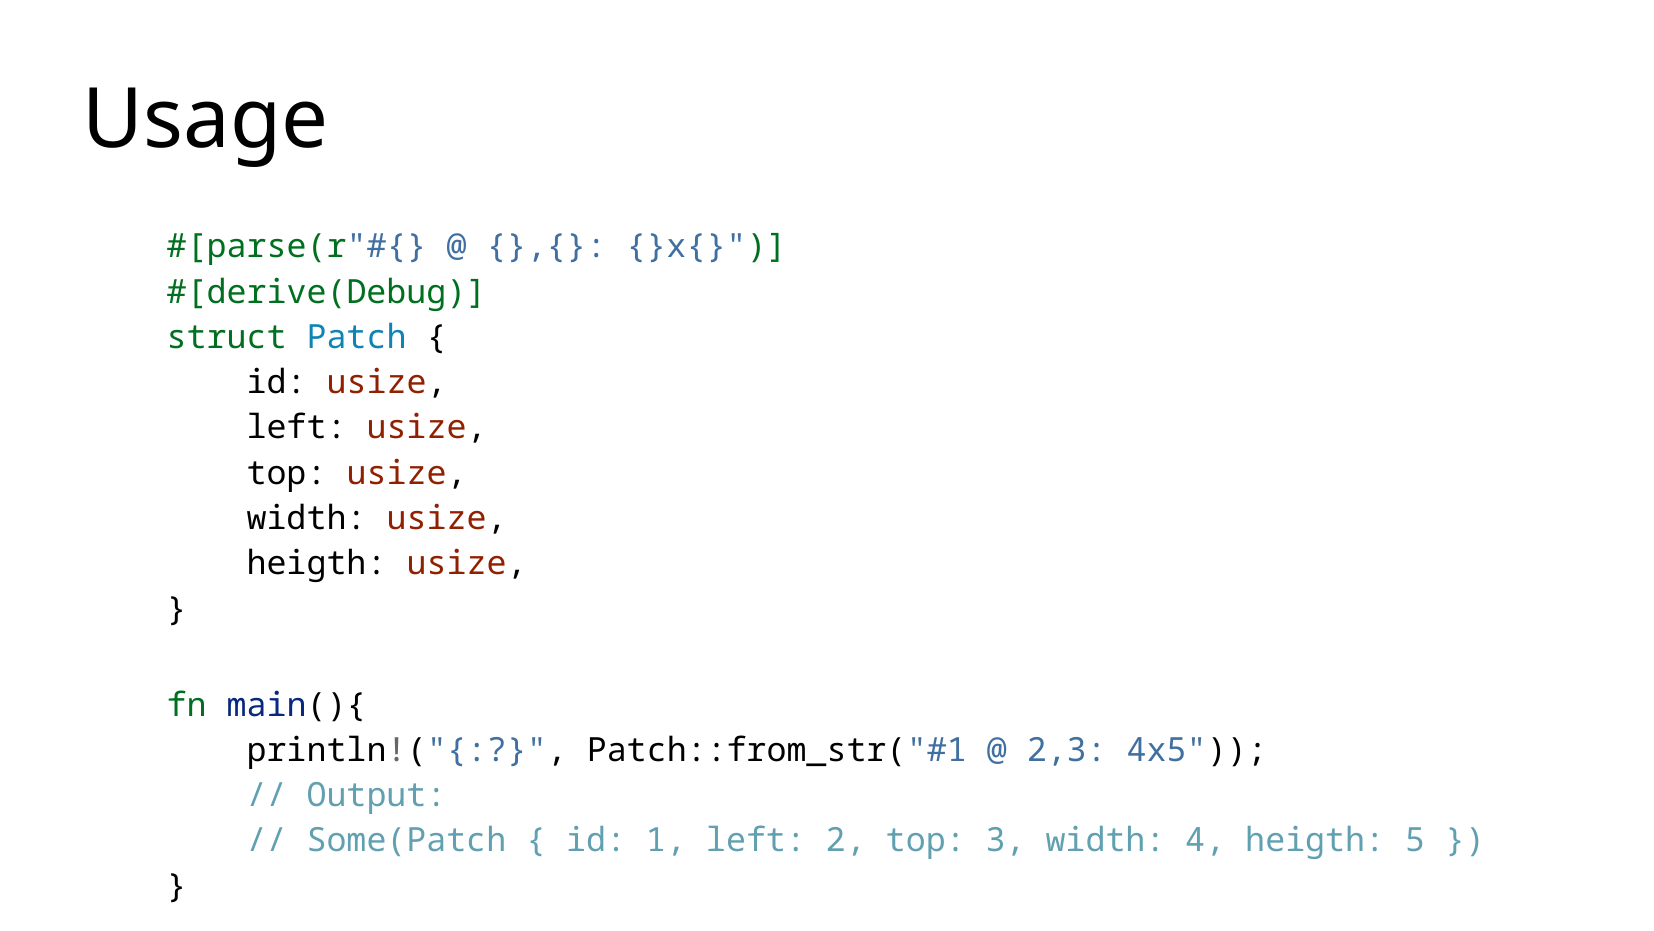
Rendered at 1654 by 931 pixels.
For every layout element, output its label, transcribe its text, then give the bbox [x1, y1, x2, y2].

title Usage [82, 37, 1571, 193]
text_box #[parse(r"#{} @ {},{}: {}x{}")] #[derive(Debug)] struct Patch { id: usize, left: usize, top: usize, width: usize, heigth: usize, } fn main(){ println!("{:?}", Patch::from_str("#1 @ 2,3: 4x5")); // Output: // Some(Patch { id: 1, left: 2, top: 3, width: 4, heigth: 5 }) } [151, 215, 1535, 851]
